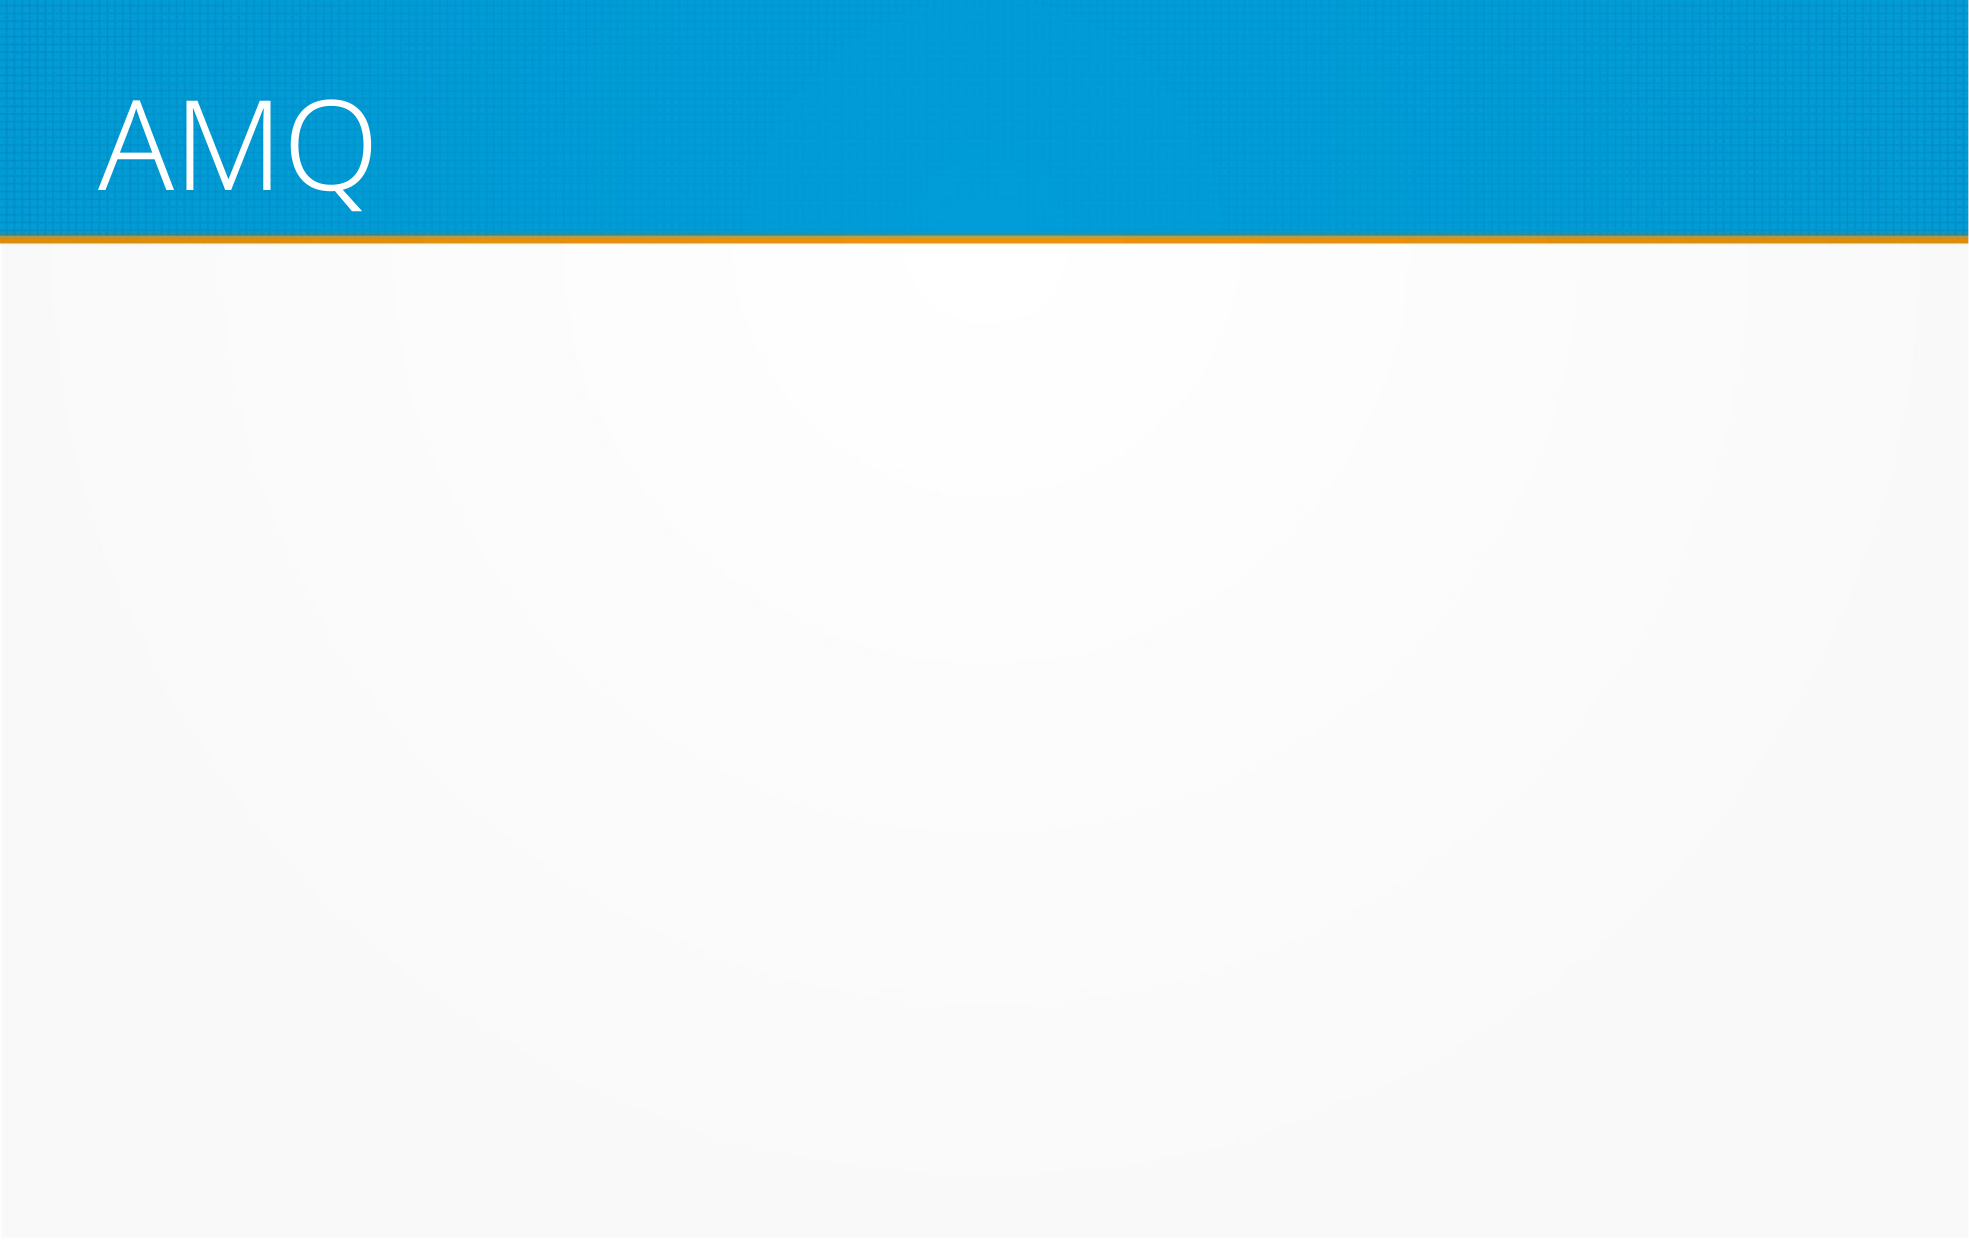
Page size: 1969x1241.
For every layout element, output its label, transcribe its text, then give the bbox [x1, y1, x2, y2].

picture [0, 233, 1969, 1241]
title AMQ [98, 19, 1870, 227]
